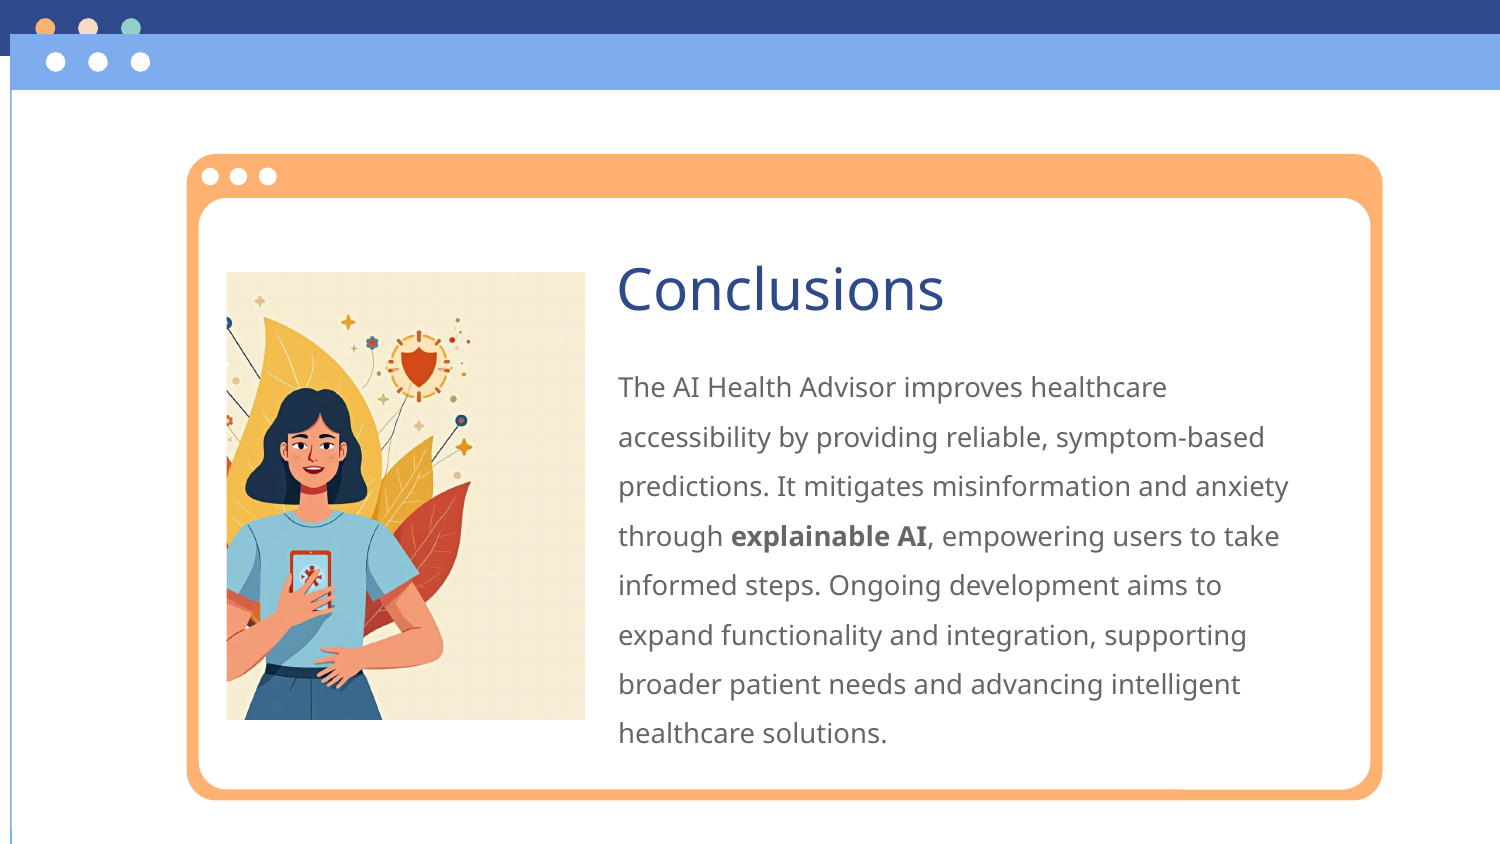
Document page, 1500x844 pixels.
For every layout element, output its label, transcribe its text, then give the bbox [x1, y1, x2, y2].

subtitle The AI Health Advisor improves healthcare accessibility by providing reliable, symptom-based predictions. It mitigates misinformation and anxiety through explainable AI, empowering users to take informed steps. Ongoing development aims to expand functionality and integration, supporting broader patient needs and advancing intelligent healthcare solutions. [603, 339, 1338, 769]
text_box [186, 153, 1383, 801]
picture [226, 272, 586, 720]
title Conclusions [601, 234, 1336, 338]
